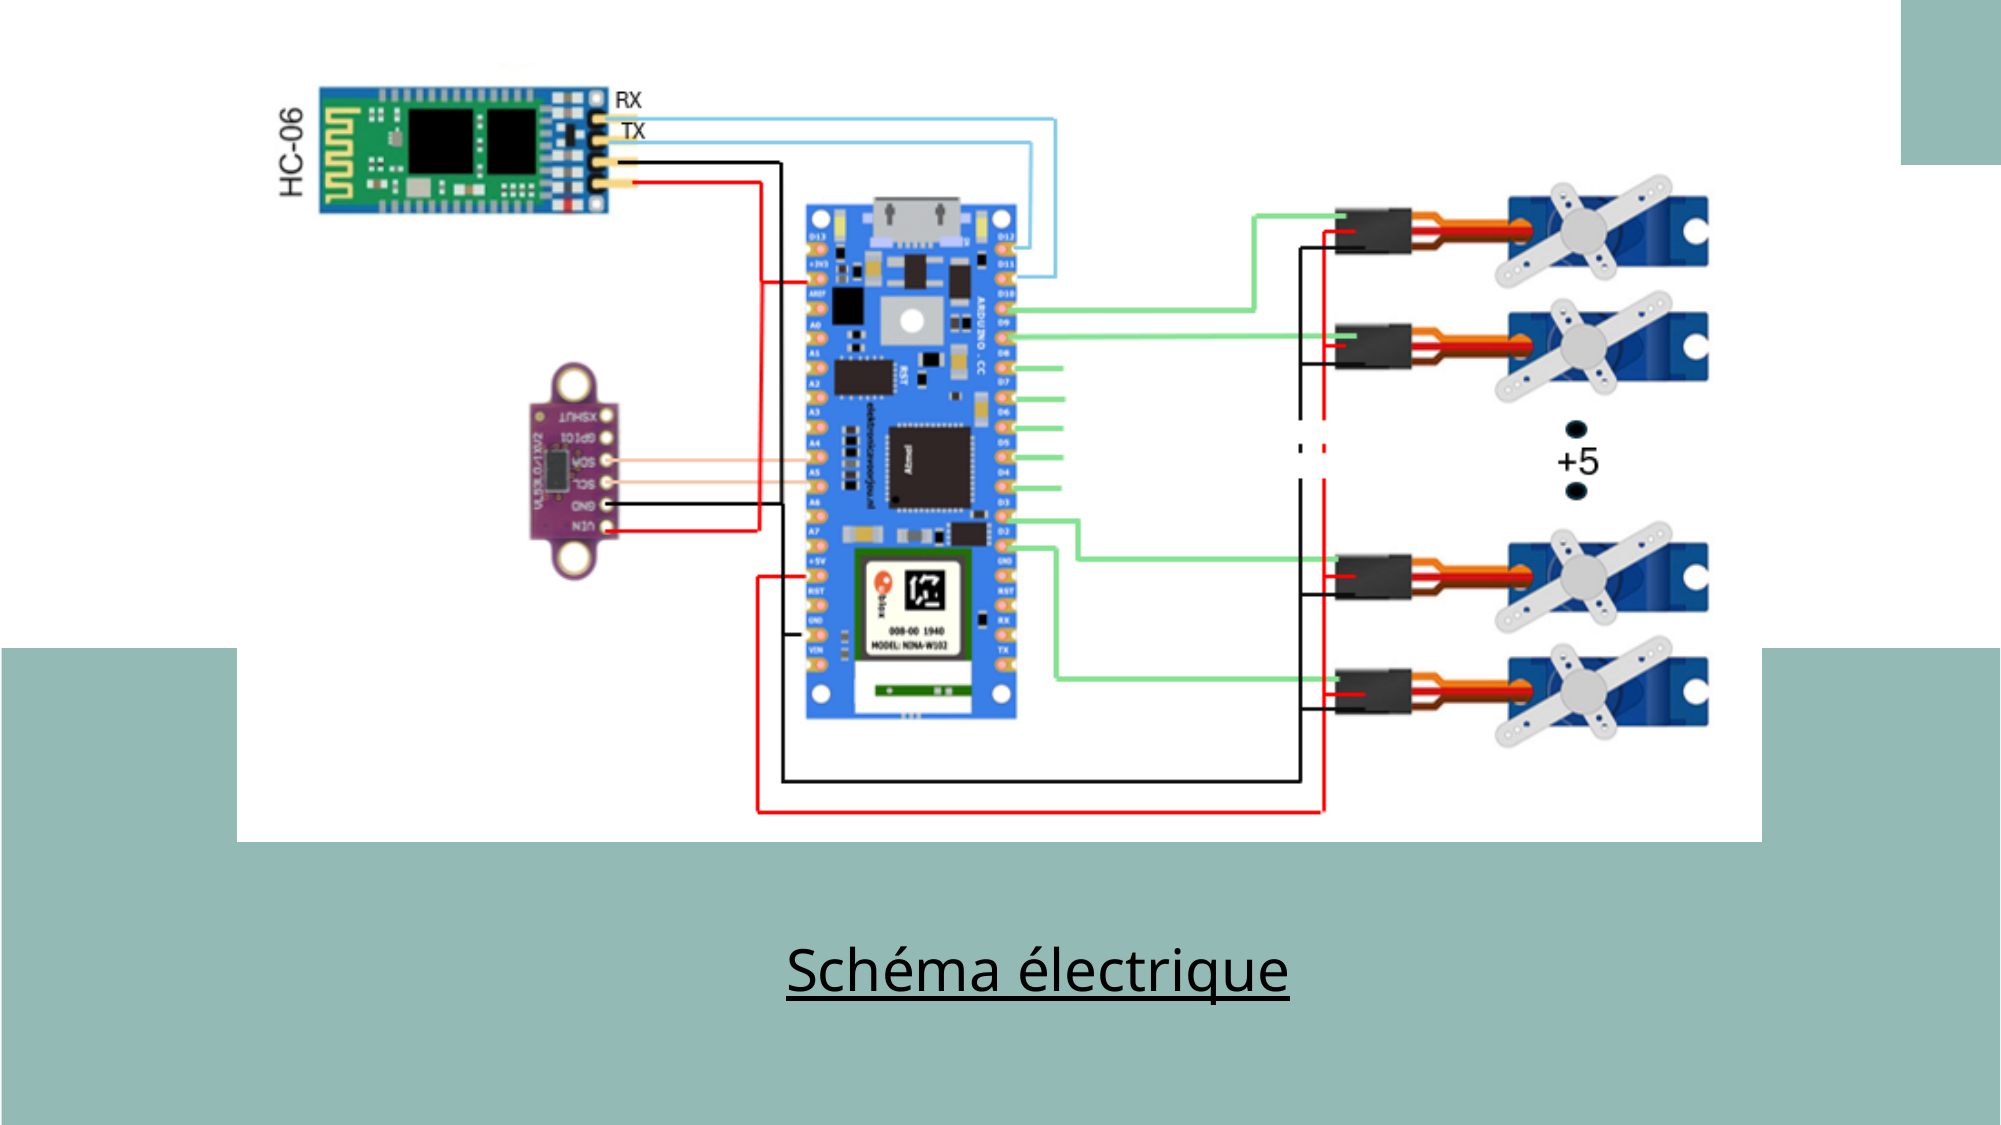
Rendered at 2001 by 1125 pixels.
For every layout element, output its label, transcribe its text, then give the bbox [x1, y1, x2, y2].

picture [1900, 0, 2000, 165]
title Schéma électrique [175, 864, 1901, 1082]
picture [0, 43, 2000, 1125]
